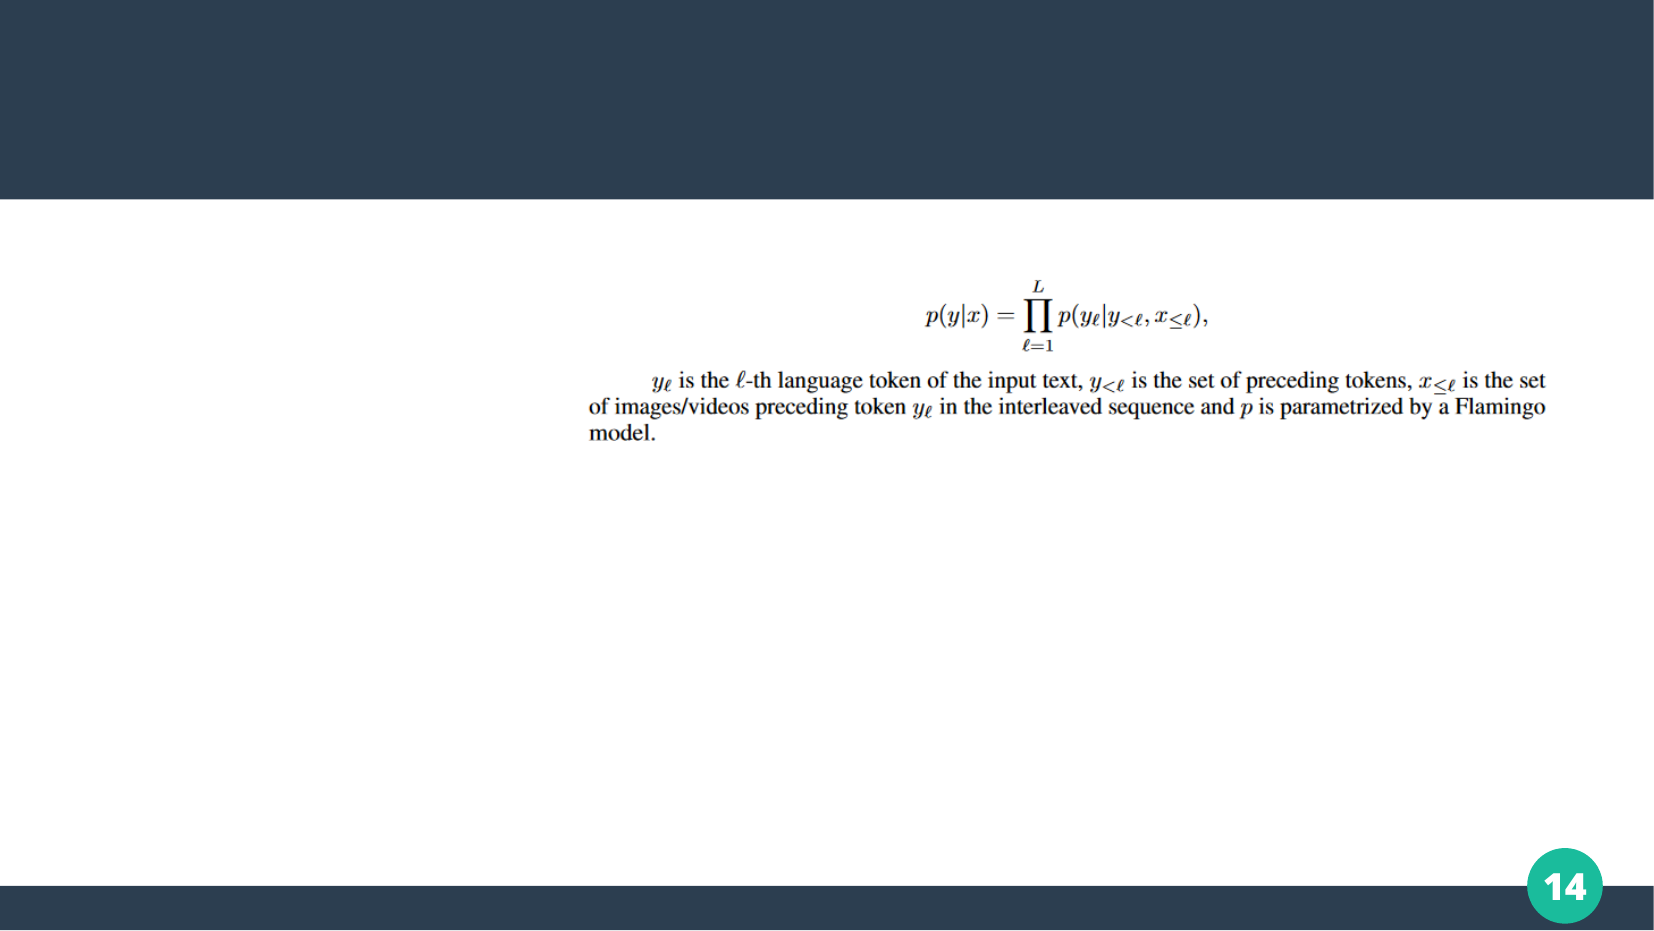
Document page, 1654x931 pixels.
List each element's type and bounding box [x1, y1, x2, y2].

picture [582, 271, 1576, 451]
